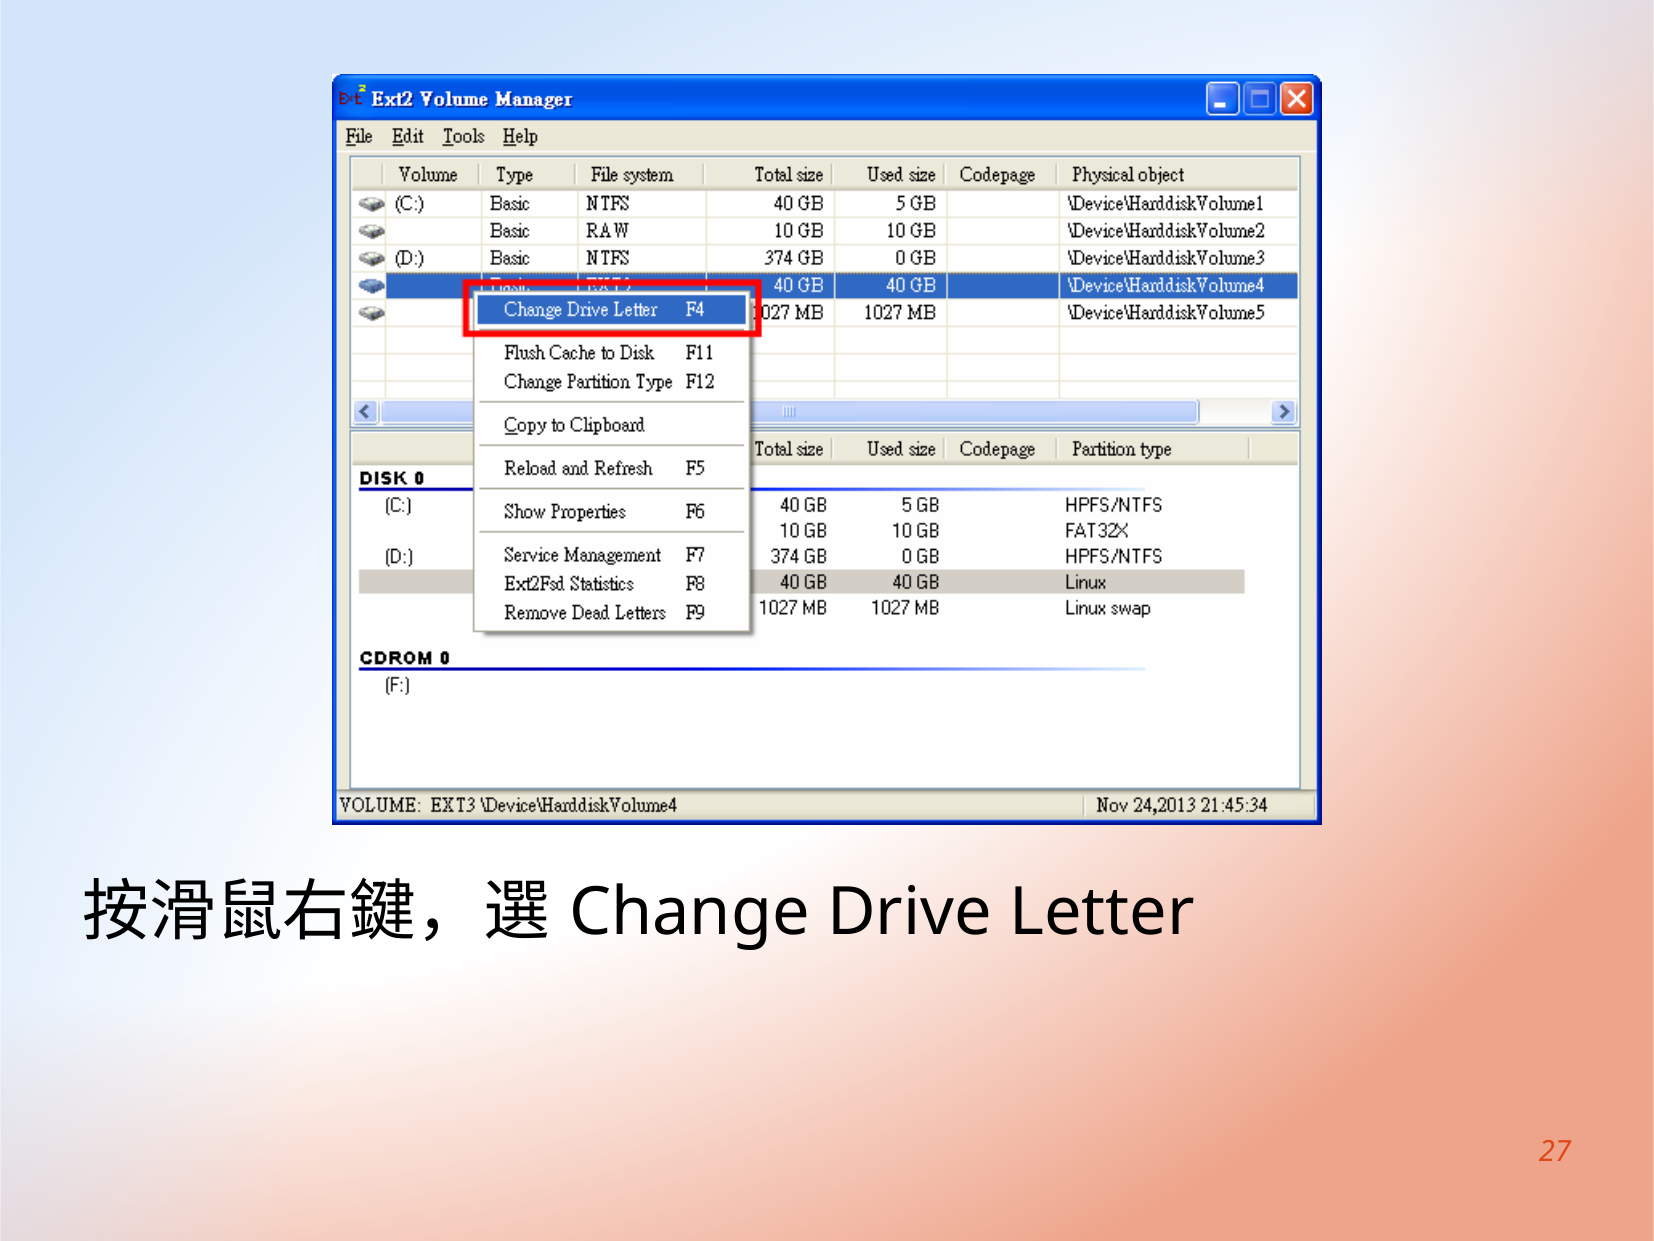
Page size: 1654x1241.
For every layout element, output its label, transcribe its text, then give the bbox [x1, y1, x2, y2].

picture [0, 0, 1654, 1241]
list 按滑鼠右鍵，選Change Drive Letter [82, 857, 1571, 1201]
